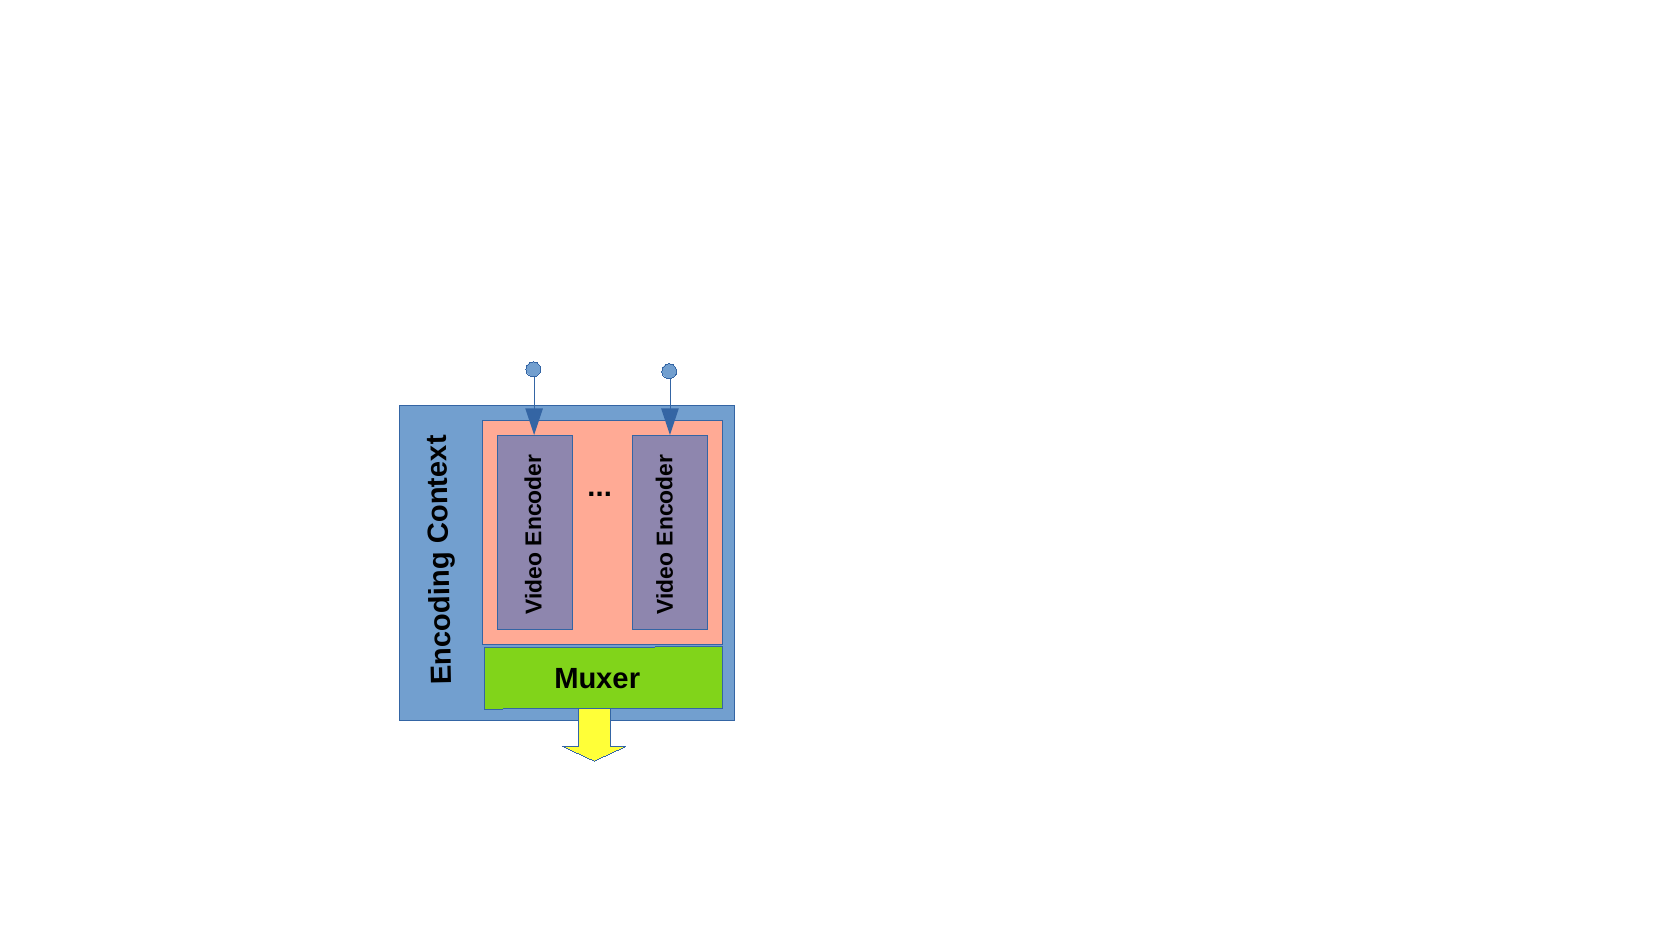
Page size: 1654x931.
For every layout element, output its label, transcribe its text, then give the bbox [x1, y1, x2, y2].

text_box Video Encoder [643, 419, 693, 630]
text_box [525, 361, 541, 377]
text_box [661, 363, 677, 379]
text_box Video Encoder [512, 419, 562, 630]
text_box [399, 405, 735, 762]
text_box Muxer [539, 654, 661, 702]
text_box ... [572, 462, 644, 513]
text_box Encoding Context [411, 420, 466, 701]
